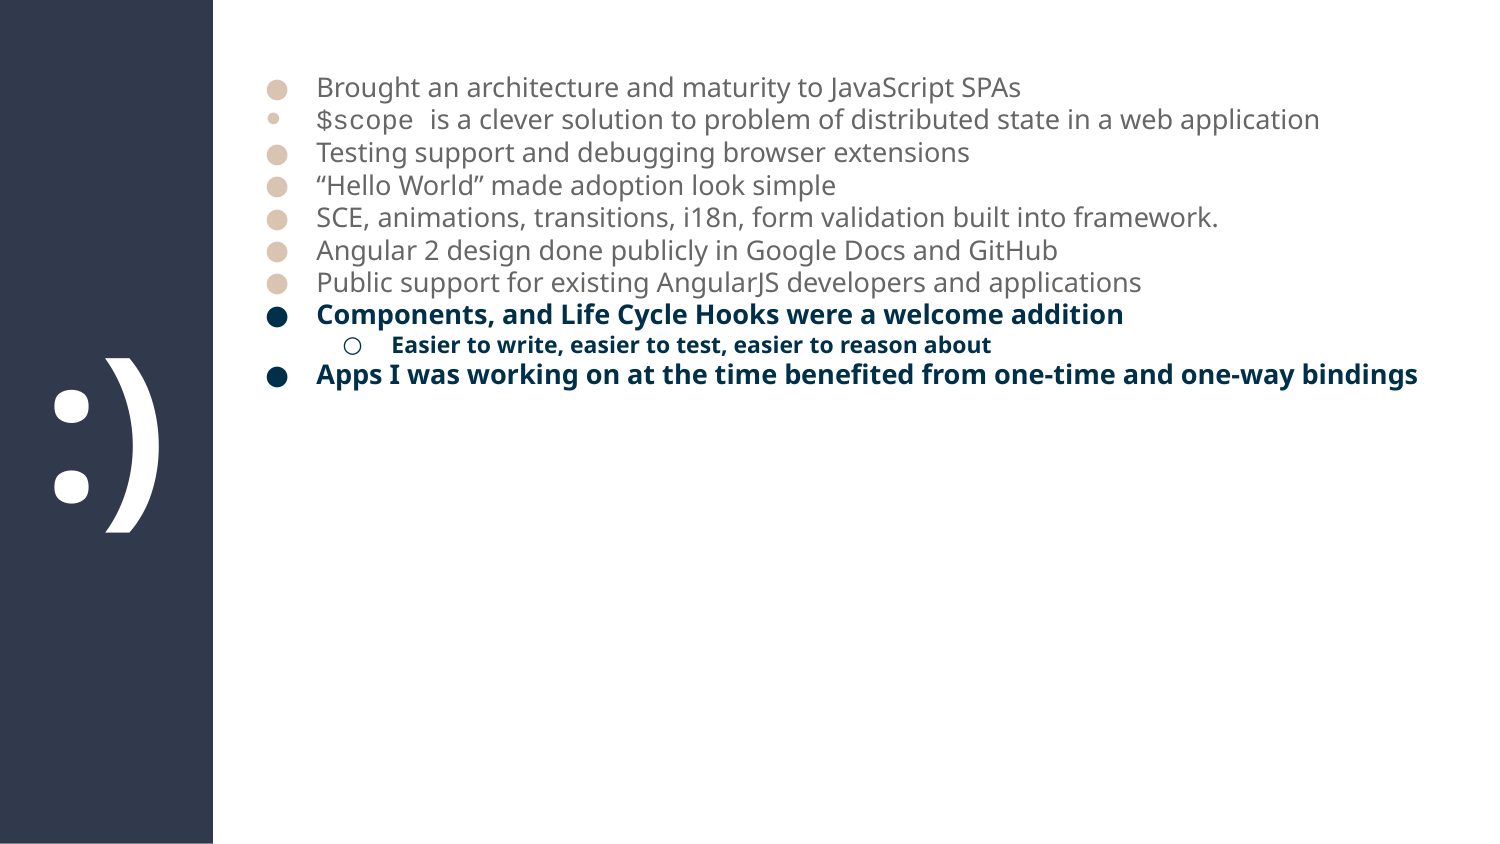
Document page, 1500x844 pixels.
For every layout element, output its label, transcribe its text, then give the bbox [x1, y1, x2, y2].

list Brought an architecture and maturity to JavaScript SPAs $scope is a clever solution to problem of distributed state in a web application Testing support and debugging browser extensions “Hello World” made adoption look simple SCE, animations, transitions, i18n, form validation built into framework. Angular 2 design done publicly in Google Docs and GitHub Public support for existing AngularJS developers and applications Components, and Life Cycle Hooks were a welcome addition Easier to write, easier to test, easier to reason about Apps I was working on at the time benefited from one-time and one-way bindings [226, 55, 1449, 816]
title :) [0, 0, 211, 844]
